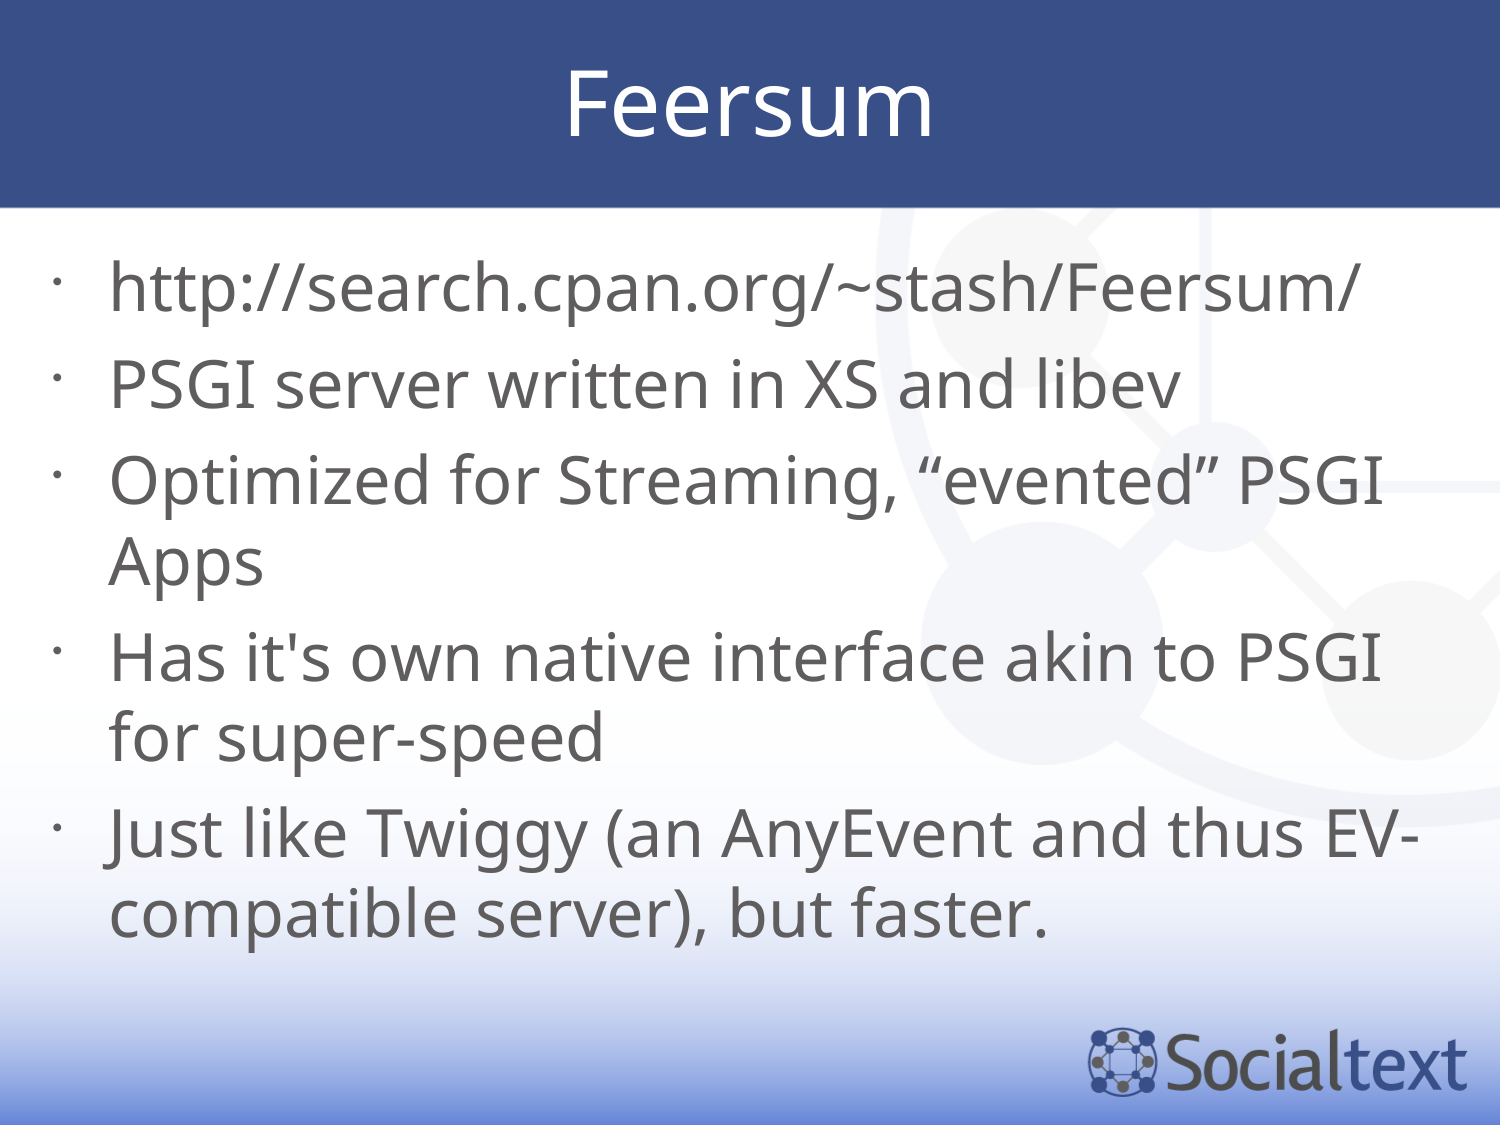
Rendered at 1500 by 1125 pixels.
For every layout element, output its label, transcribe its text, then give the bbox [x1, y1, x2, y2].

picture [0, 0, 1500, 1125]
list http://search.cpan.org/~stash/Feersum/ PSGI server written in XS and libev Optimized for Streaming, “evented” PSGI Apps Has it's own native interface akin to PSGI for super-speed Just like Twiggy (an AnyEvent and thus EV-compatible server), but faster. [37, 237, 1463, 989]
title Feersum [12, 0, 1488, 221]
